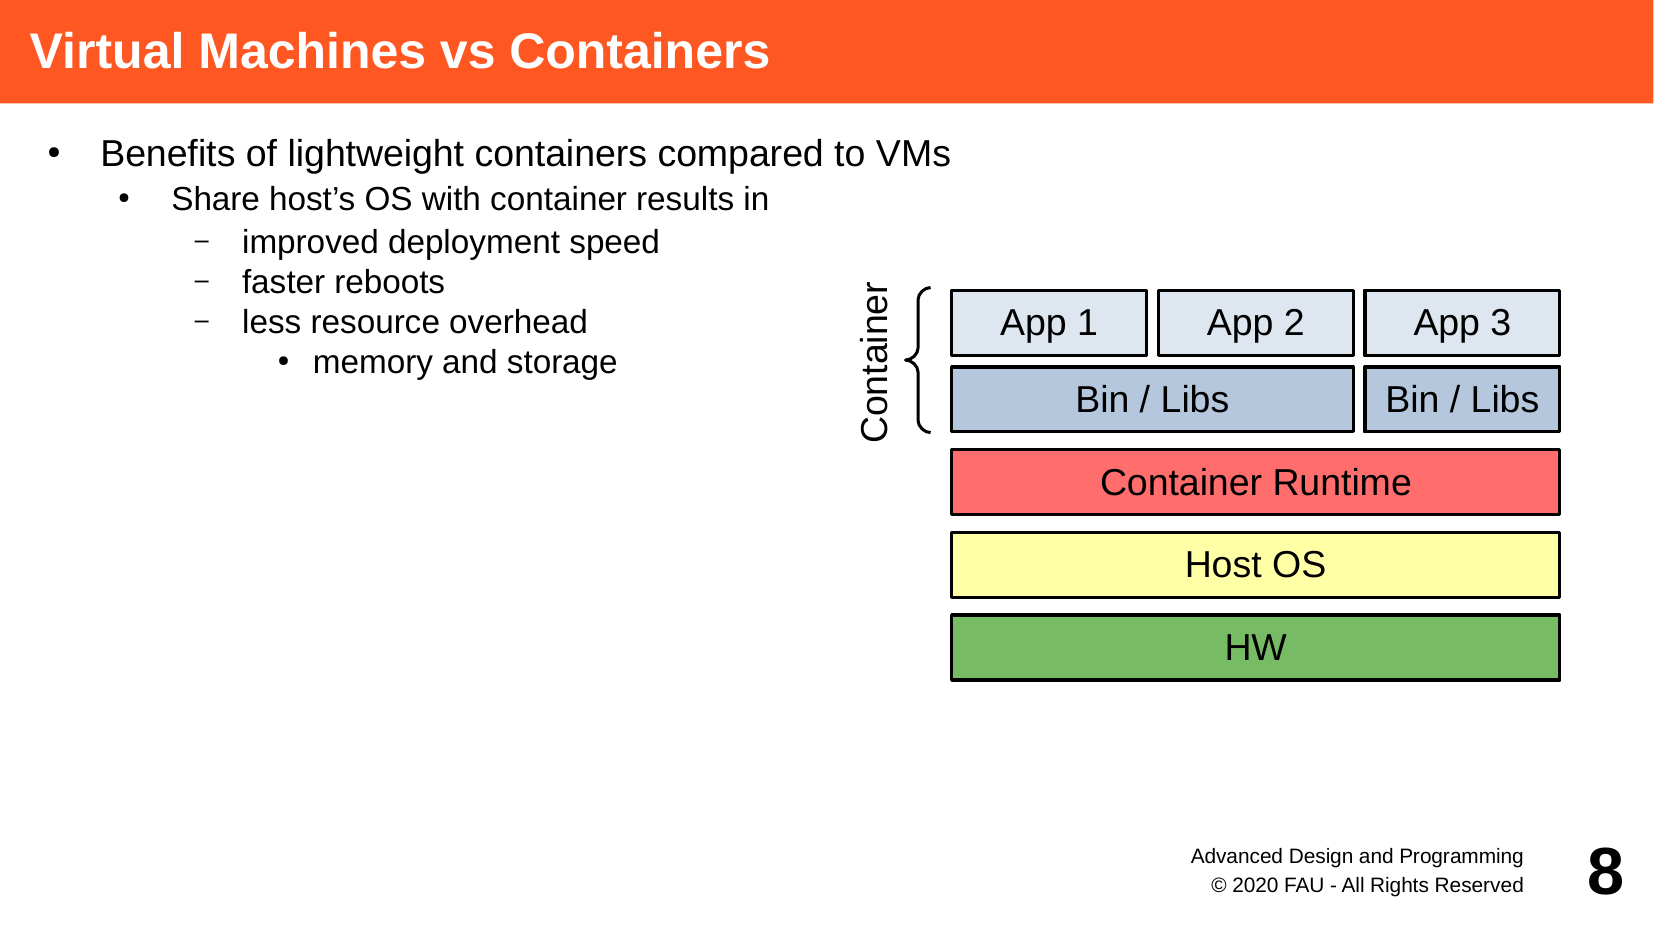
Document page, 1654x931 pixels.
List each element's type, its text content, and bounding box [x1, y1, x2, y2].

text_box HW [951, 615, 1560, 680]
text_box App 1 [951, 290, 1147, 356]
text_box App 2 [1158, 290, 1354, 356]
text_box Bin / Libs [951, 366, 1354, 432]
text_box Container Runtime [951, 449, 1560, 515]
list Benefits of lightweight containers compared to VMs Share host’s OS with container results in improved deployment speed faster reboots less resource overhead memory and storage [29, 132, 1625, 813]
text_box Host OS [951, 532, 1560, 598]
title Virtual Machines vs Containers [0, 0, 1654, 104]
text_box App 3 [1365, 290, 1560, 356]
text_box Bin / Libs [1365, 366, 1560, 432]
text_box Container [840, 244, 908, 482]
